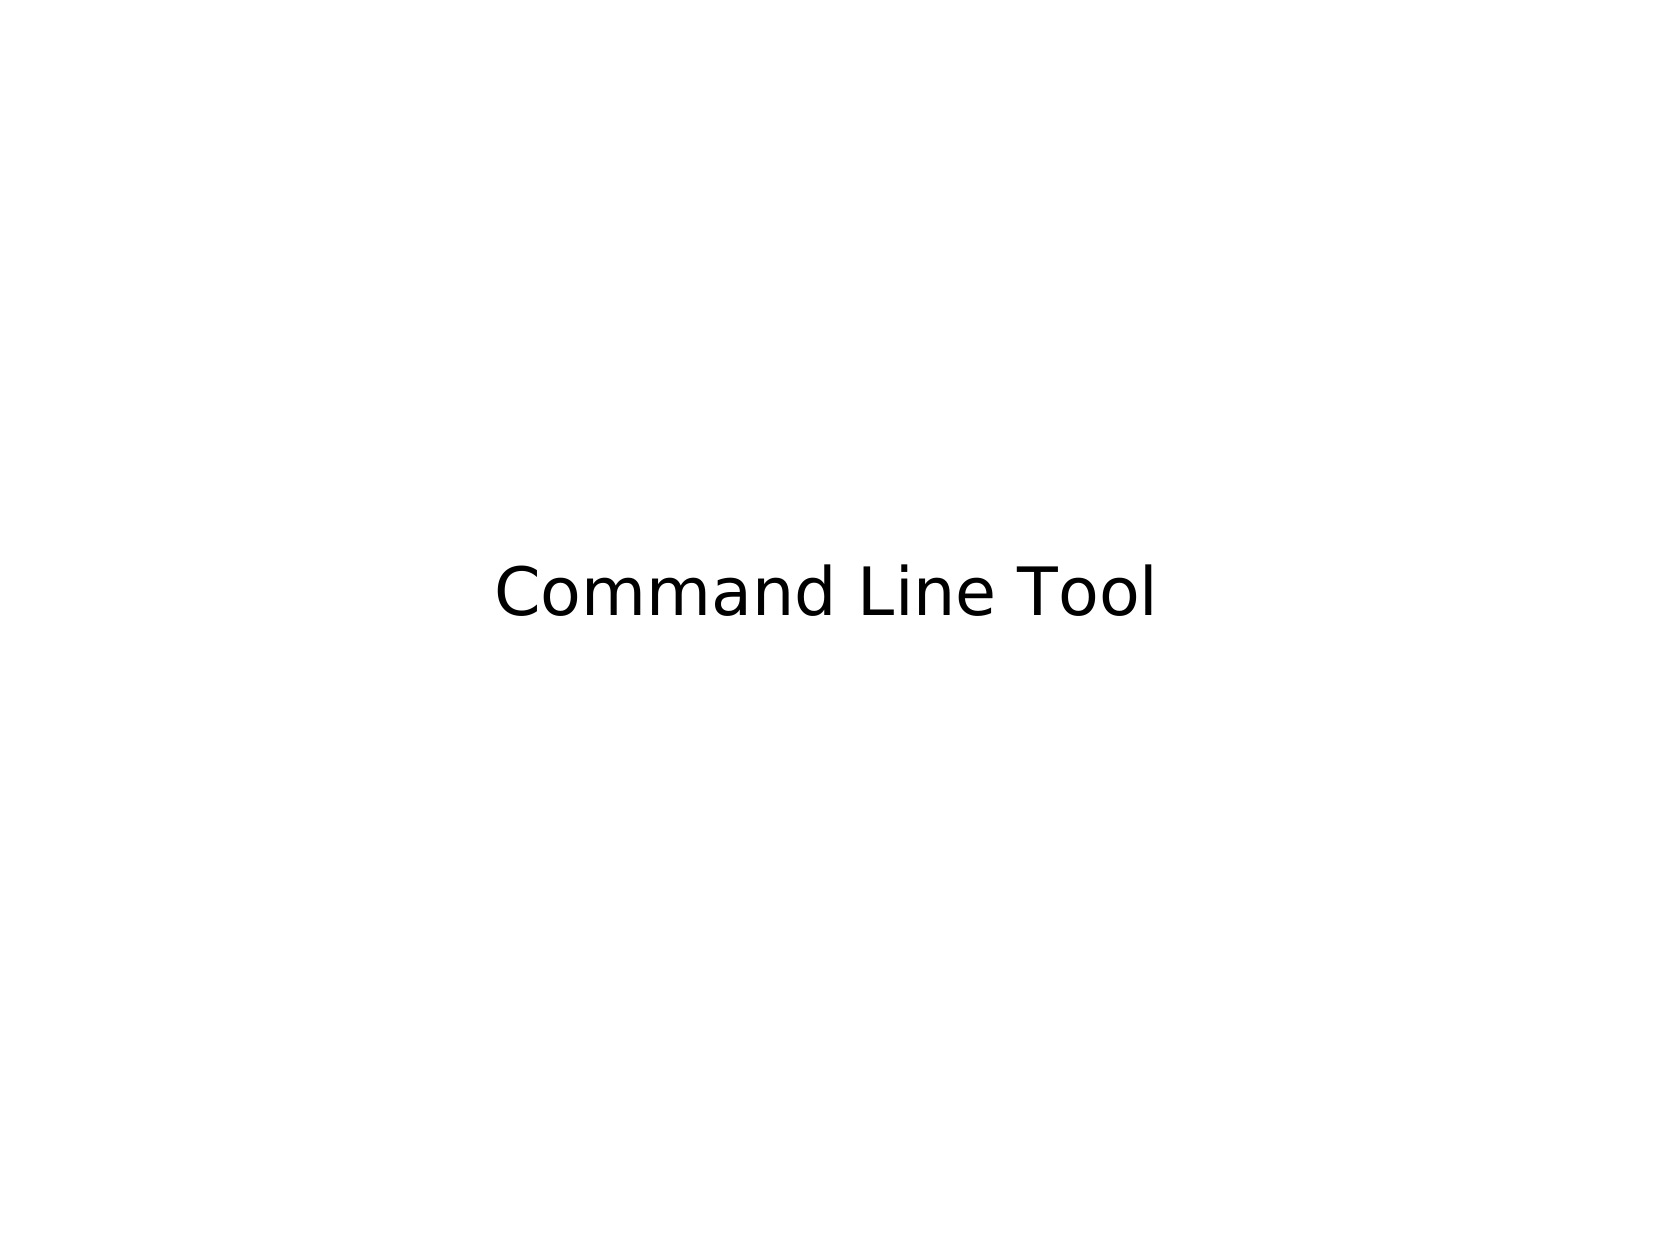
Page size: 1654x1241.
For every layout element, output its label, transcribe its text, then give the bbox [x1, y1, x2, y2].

subtitle Command Line Tool [82, 75, 1571, 1109]
